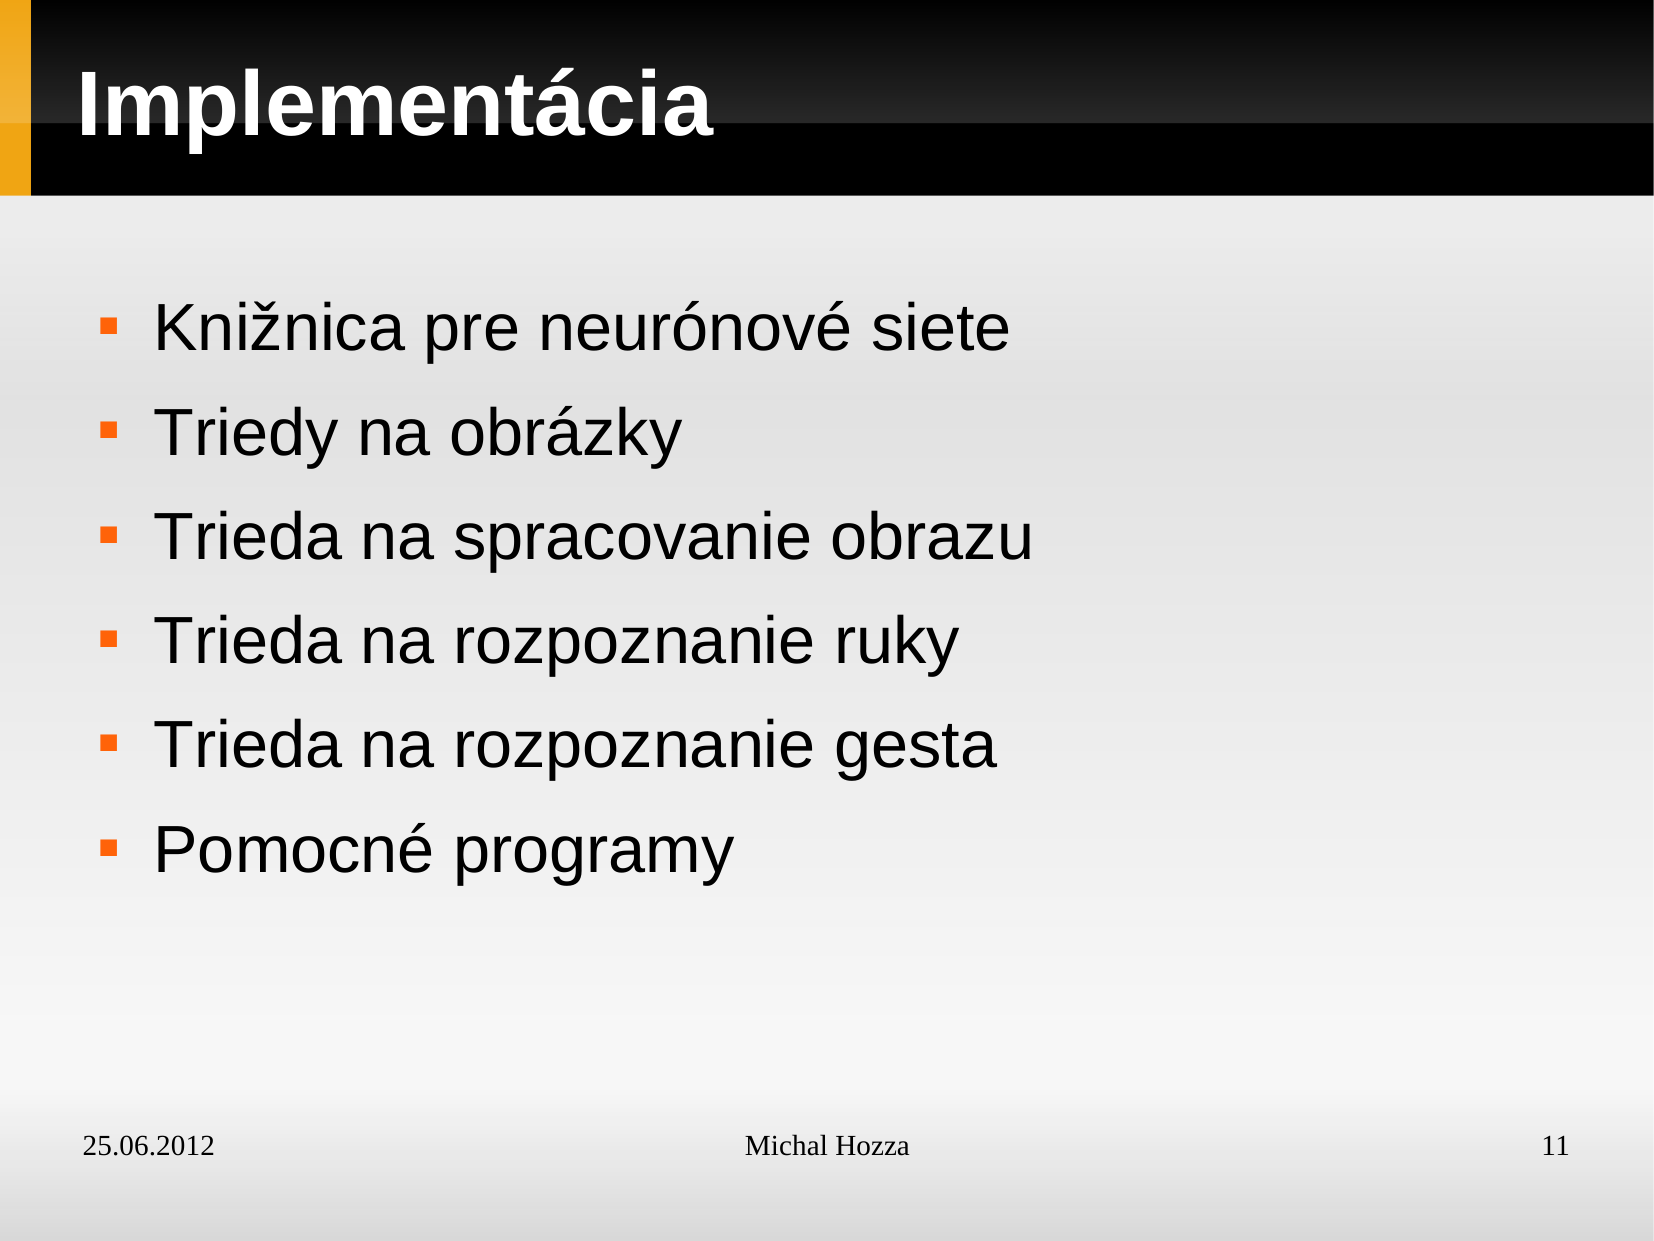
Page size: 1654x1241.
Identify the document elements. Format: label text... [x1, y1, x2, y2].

list Knižnica pre neurónové siete Triedy na obrázky Trieda na spracovanie obrazu Trieda na rozpoznanie ruky Trieda na rozpoznanie gesta Pomocné programy [82, 290, 1571, 1010]
title Implementácia [76, 0, 1565, 208]
picture [0, 0, 1654, 1241]
